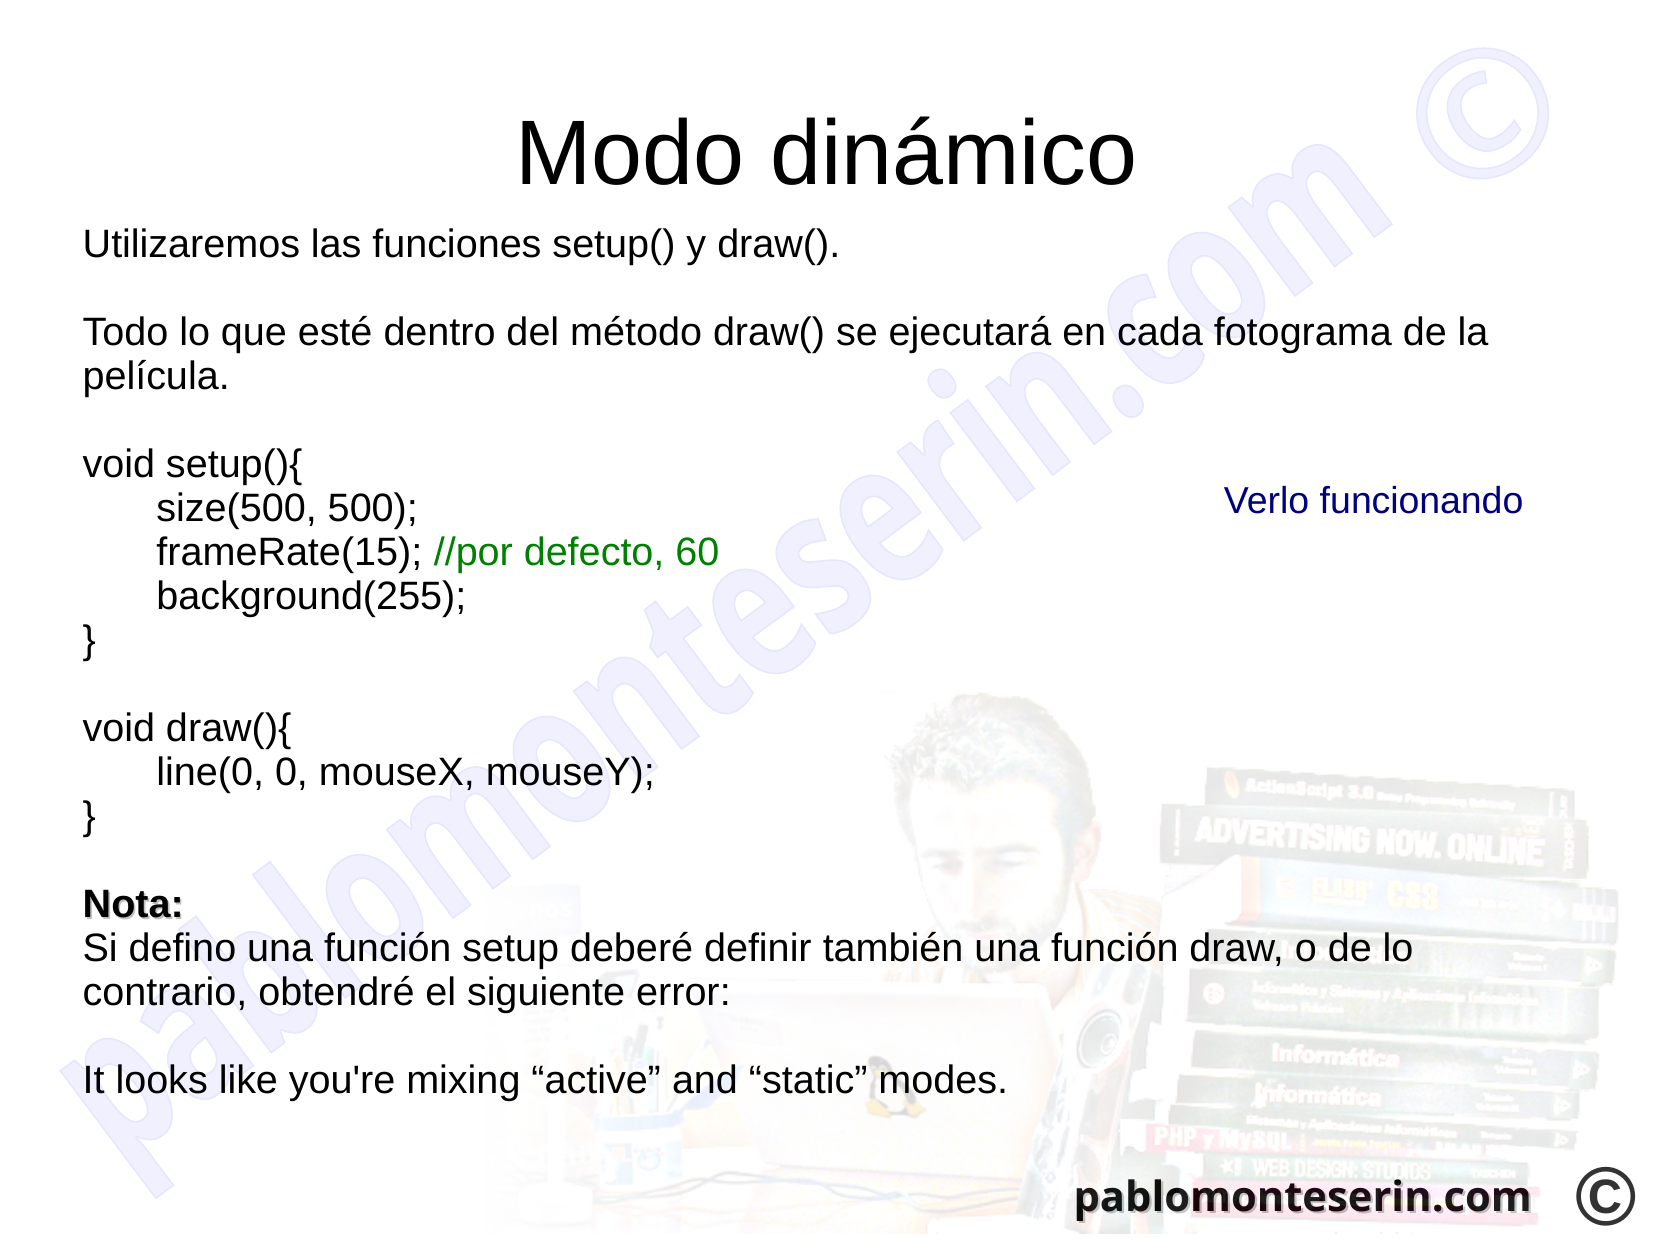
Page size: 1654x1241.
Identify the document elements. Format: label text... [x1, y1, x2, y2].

title Modo dinámico [82, 49, 1571, 257]
picture [468, 674, 1654, 1234]
text_box Verlo funcionando [1209, 472, 1538, 530]
subtitle Utilizaremos las funciones setup() y draw(). Todo lo que esté dentro del método draw() se ejecutará en cada fotograma de la película. void setup(){ size(500, 500); frameRate(15); //por defecto, 60 background(255); } void draw(){ line(0, 0, mouseX, mouseY); } Nota: Si defino una función setup deberé definir también una función draw, o de lo contrario, obtendré el siguiente error: It looks like you're mixing “active” and “static” modes. [82, 216, 1538, 1107]
